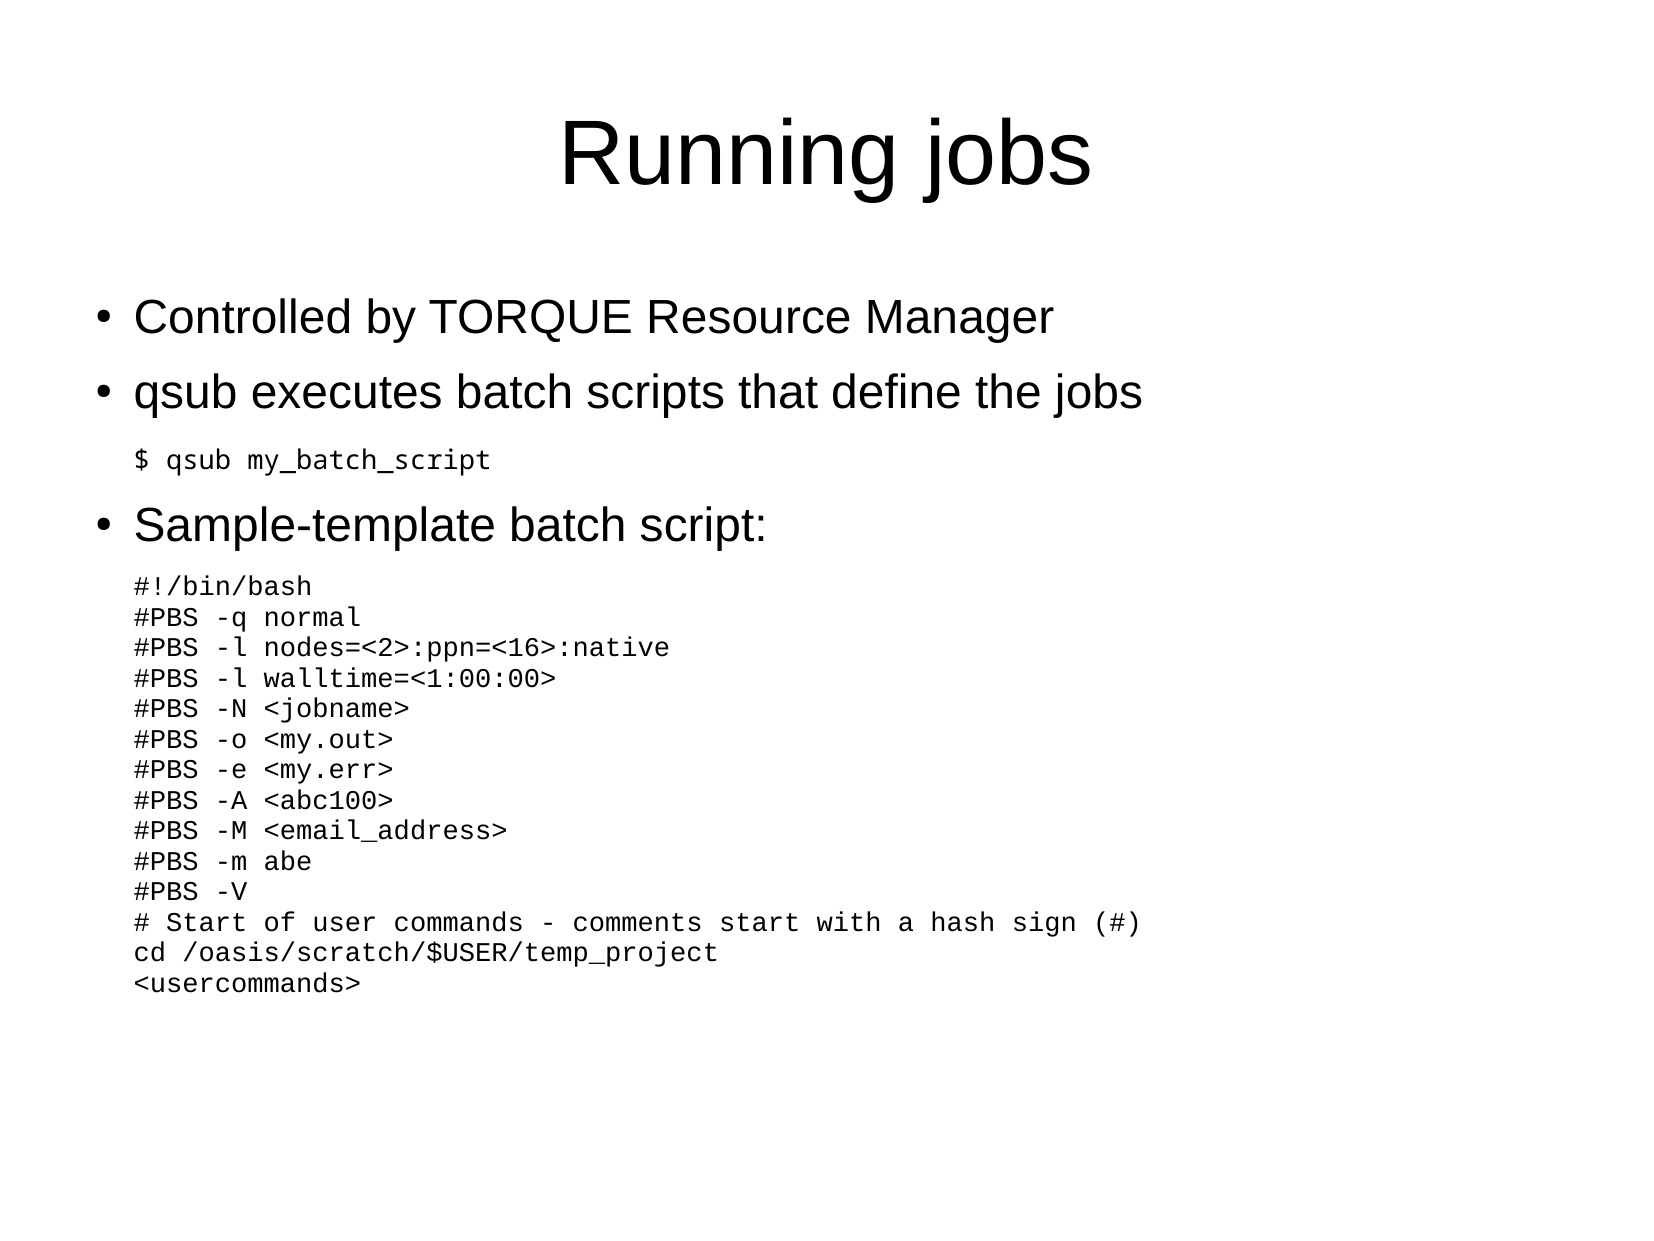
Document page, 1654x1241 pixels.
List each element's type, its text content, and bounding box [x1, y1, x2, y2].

title Running jobs [82, 49, 1571, 257]
list Controlled by TORQUE Resource Manager qsub executes batch scripts that define the jobs $ qsub my_batch_script Sample-template batch script: #!/bin/bash #PBS -q normal #PBS -l nodes=<2>:ppn=<16>:native #PBS -l walltime=<1:00:00> #PBS -N <jobname> #PBS -o <my.out> #PBS -e <my.err> #PBS -A <abc100> #PBS -M <email_address> #PBS -m abe #PBS -V # Start of user commands - comments start with a hash sign (#) cd /oasis/scratch/$USER/temp_project <usercommands> [82, 290, 1538, 1010]
